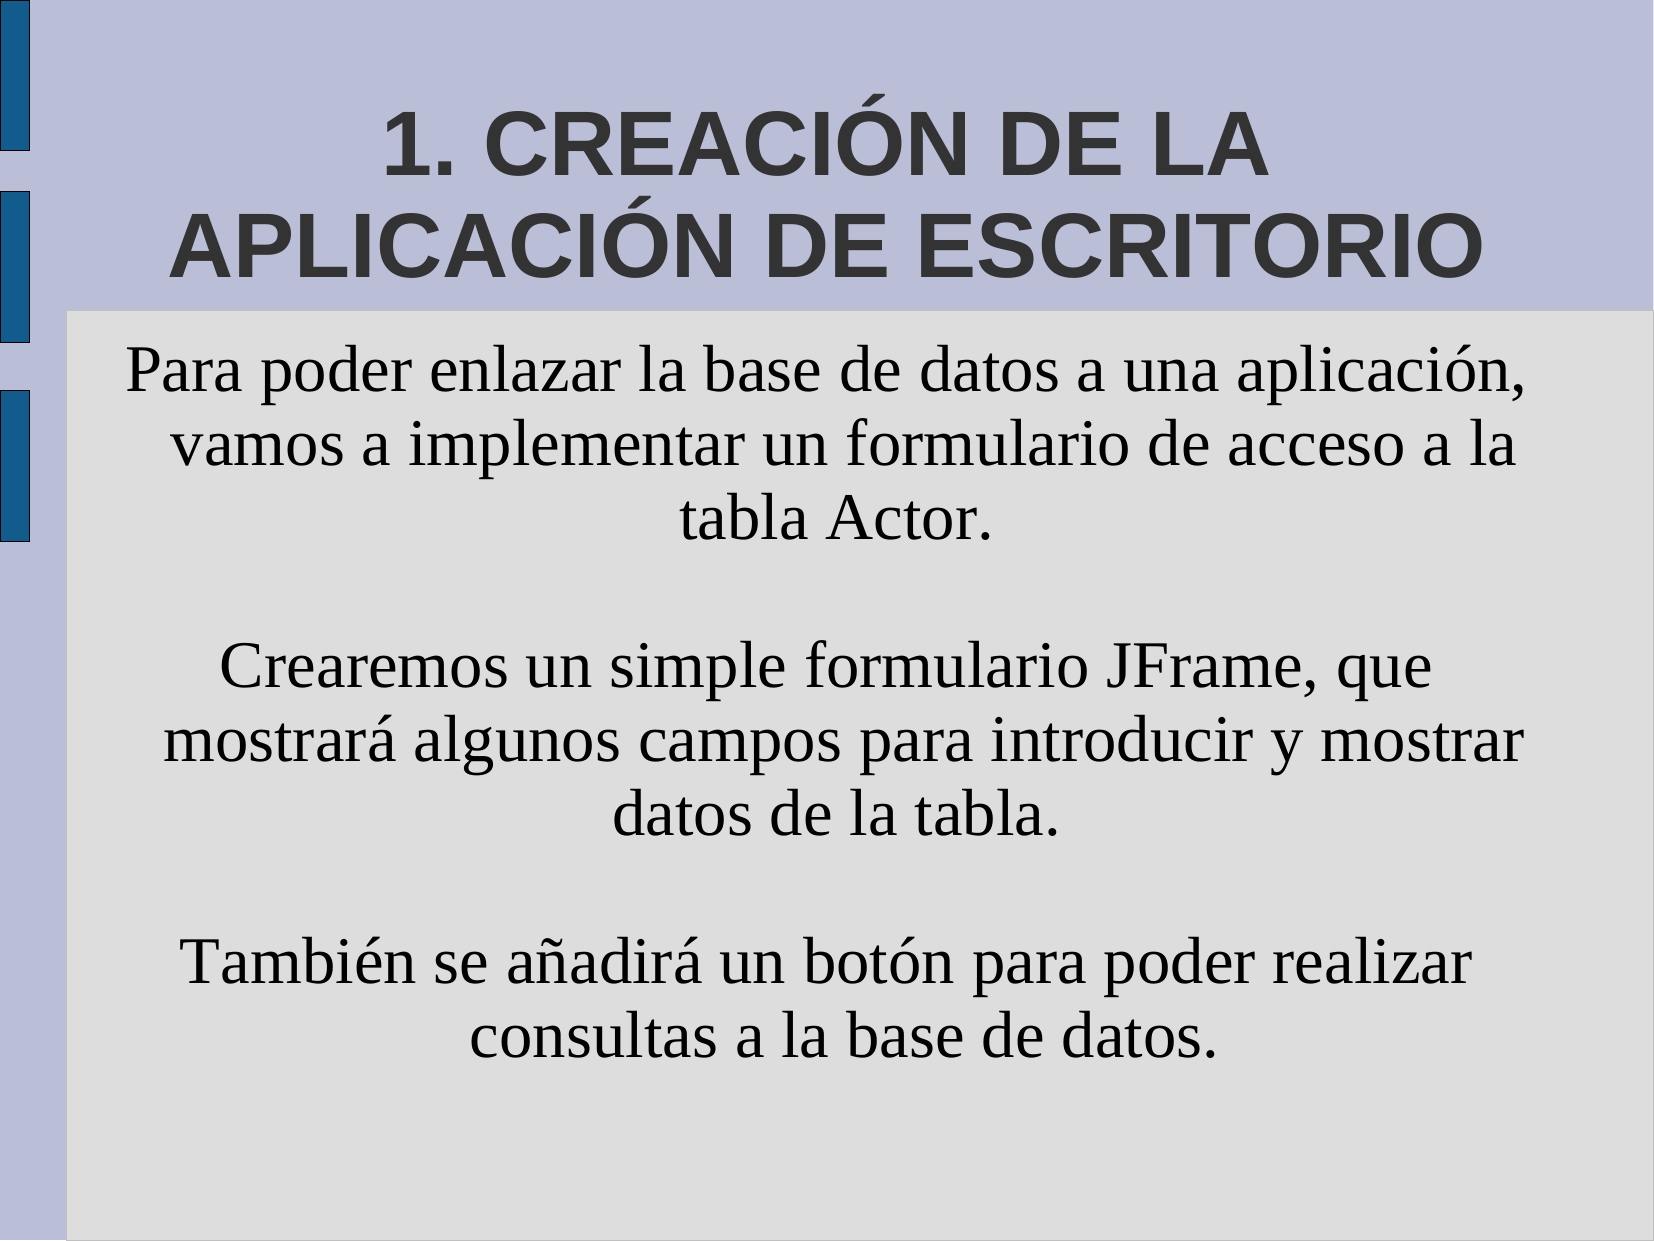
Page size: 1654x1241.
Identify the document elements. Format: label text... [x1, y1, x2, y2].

subtitle Para poder enlazar la base de datos a una aplicación, vamos a implementar un formulario de acceso a la tabla Actor. Crearemos un simple formulario JFrame, que mostrará algunos campos para introducir y mostrar datos de la tabla. También se añadirá un botón para poder realizar consultas a la base de datos. [121, 318, 1534, 1086]
title 1. CREACIÓN DE LA APLICACIÓN DE ESCRITORIO [121, 91, 1534, 299]
